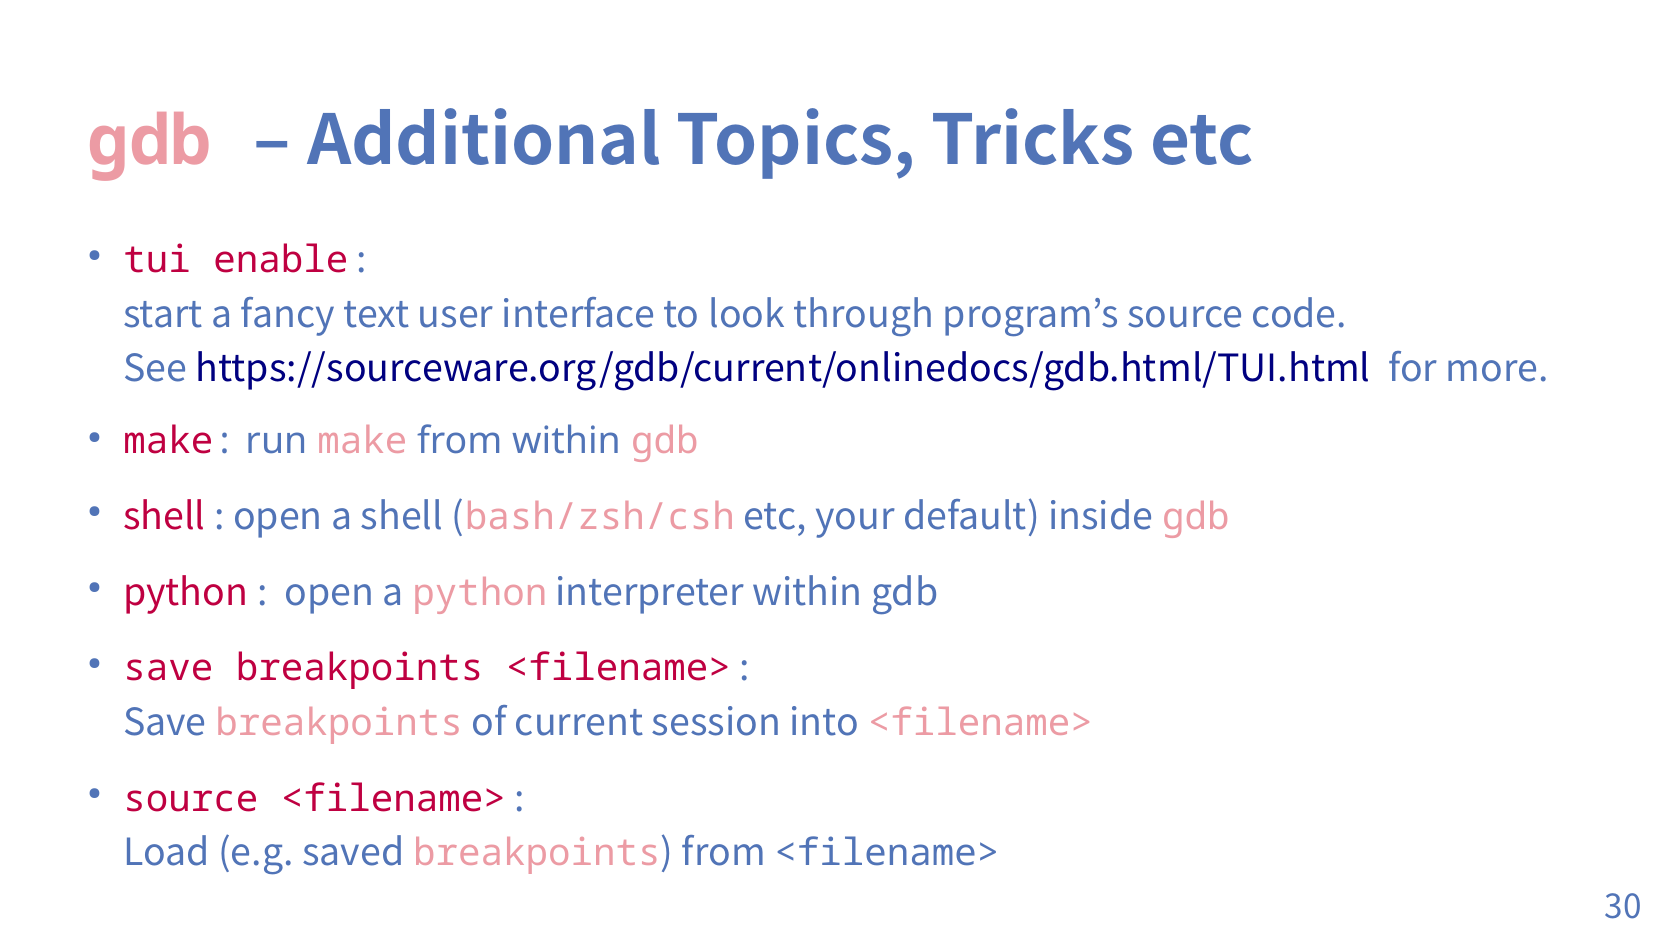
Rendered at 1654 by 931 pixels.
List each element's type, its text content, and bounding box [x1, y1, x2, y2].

list tui enable : start a fancy text user interface to look through program’s source code. See https://sourceware.org/gdb/current/onlinedocs/gdb.html/TUI.html for more. make: run make from within gdb shell : open a shell (bash/zsh/csh etc, your default) inside gdb python : open a python interpreter within gdb save breakpoints <filename> : Save breakpoints of current session into <filename> source <filename> : Load (e.g. saved breakpoints) from <filename> [87, 229, 1589, 892]
title gdb – Additional Topics, Tricks etc [87, 93, 1563, 176]
